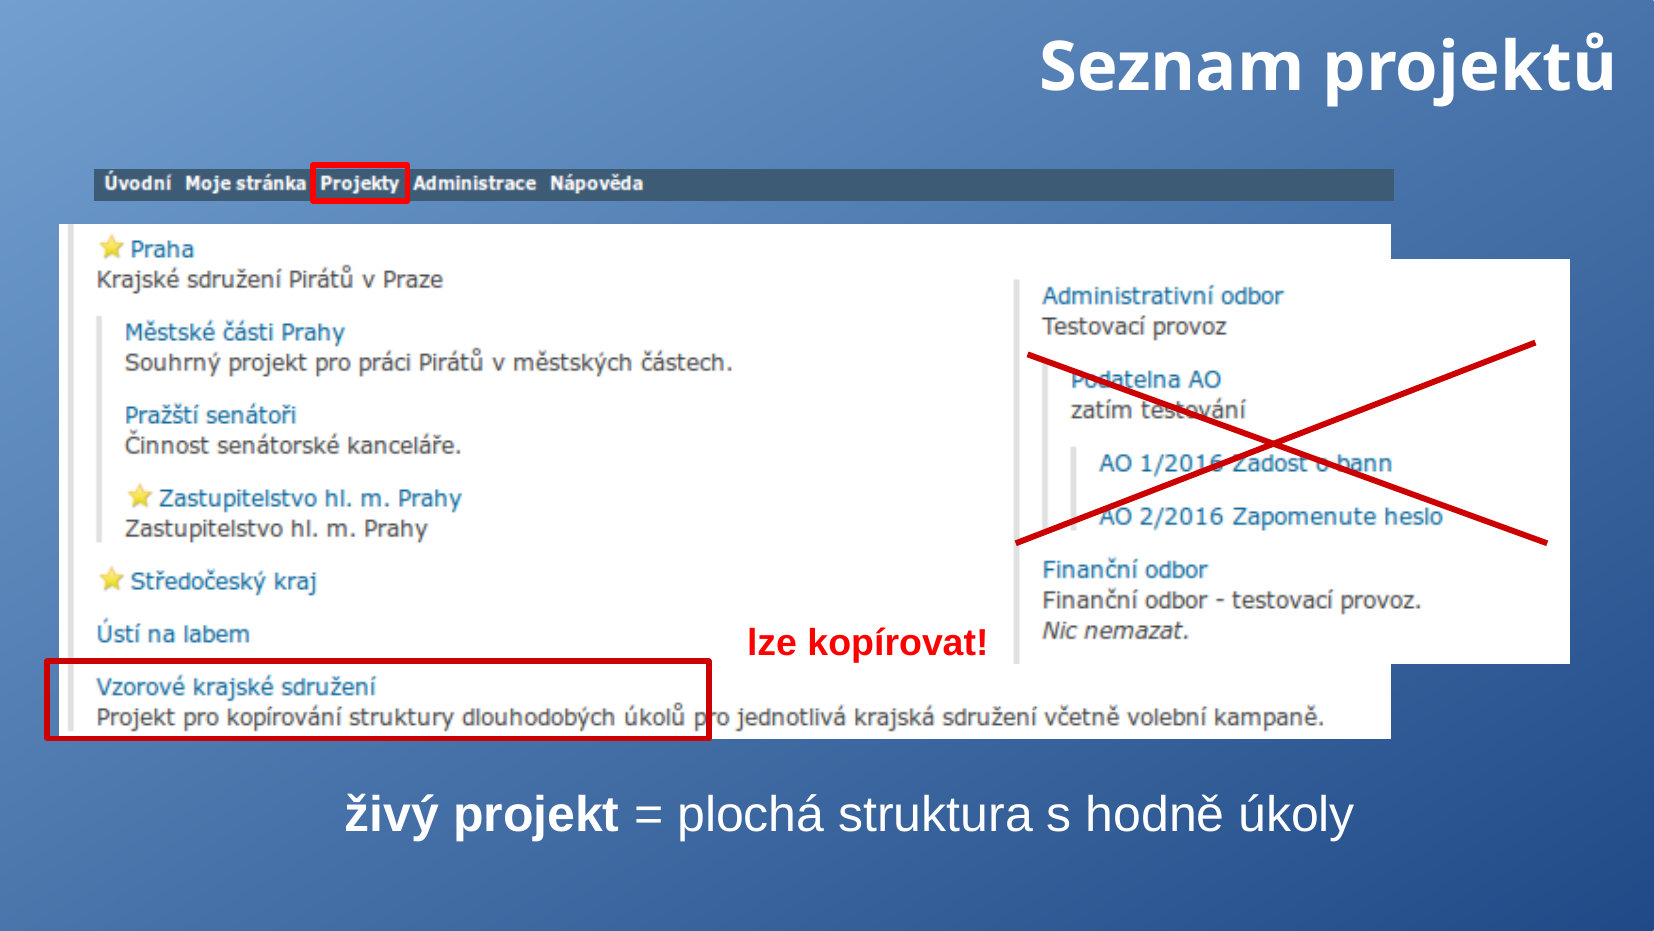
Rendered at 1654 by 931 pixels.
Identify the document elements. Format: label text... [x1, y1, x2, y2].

picture [59, 664, 706, 736]
picture [59, 224, 1570, 739]
text_box lze kopírovat! [732, 614, 1264, 671]
picture [316, 169, 405, 198]
text_box živý projekt = plochá struktura s hodně úkoly [82, 779, 1371, 851]
picture [94, 169, 310, 201]
title Seznam projektů [129, 0, 1619, 142]
picture [410, 169, 1394, 201]
